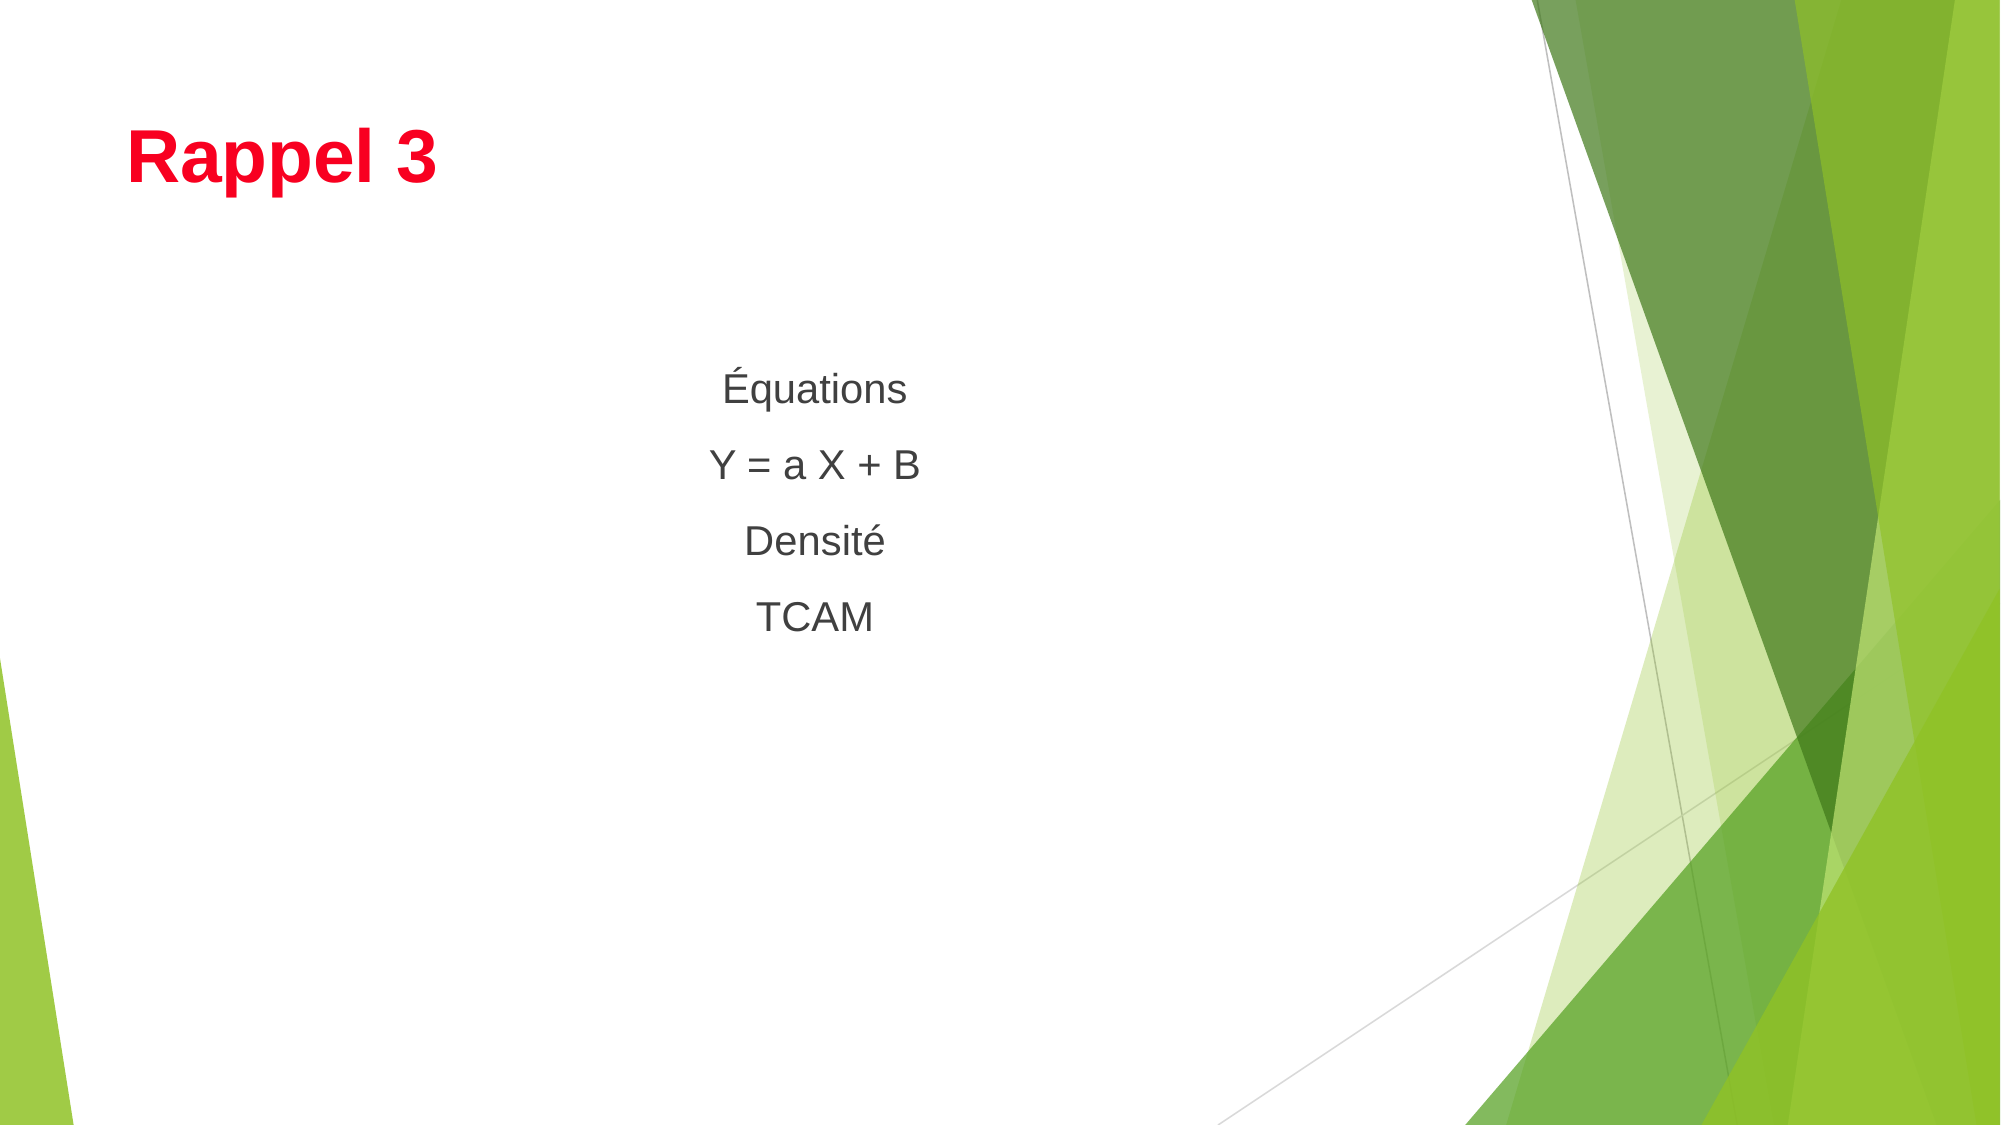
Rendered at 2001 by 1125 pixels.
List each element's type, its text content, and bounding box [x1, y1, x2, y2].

list Équations Y = a X + B Densité TCAM [200, 366, 1430, 1068]
title Rappel 3 [111, 99, 1522, 235]
